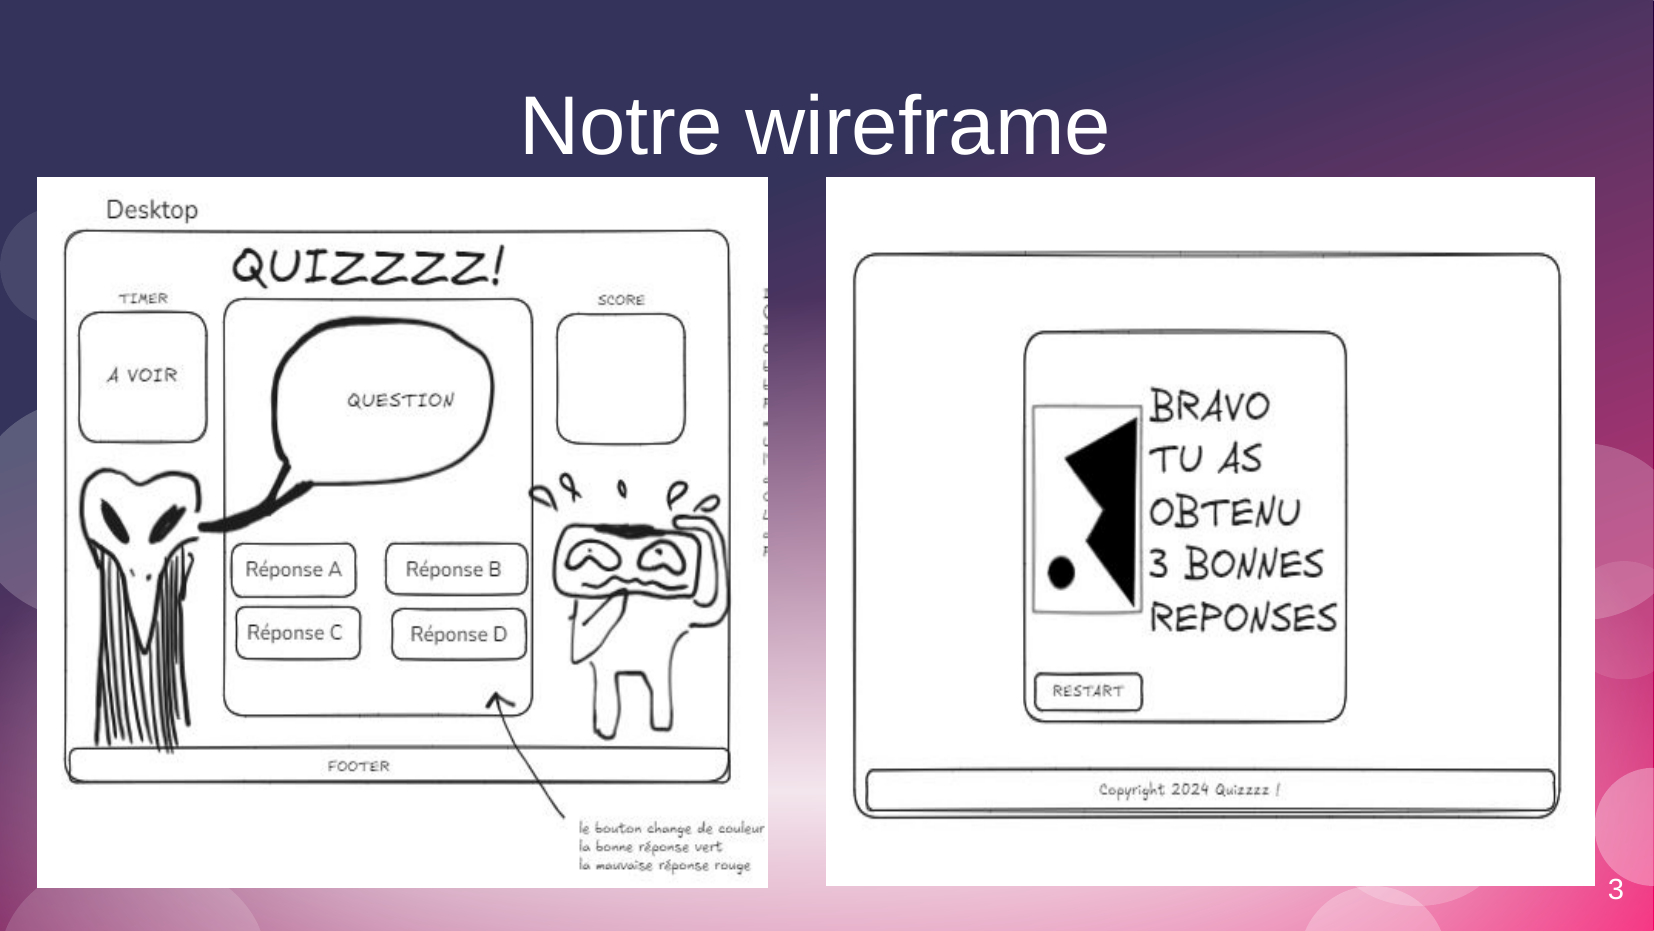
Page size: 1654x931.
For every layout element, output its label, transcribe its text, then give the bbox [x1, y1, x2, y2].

title Notre wireframe [88, 44, 1565, 207]
picture [826, 177, 1595, 886]
picture [37, 177, 768, 888]
